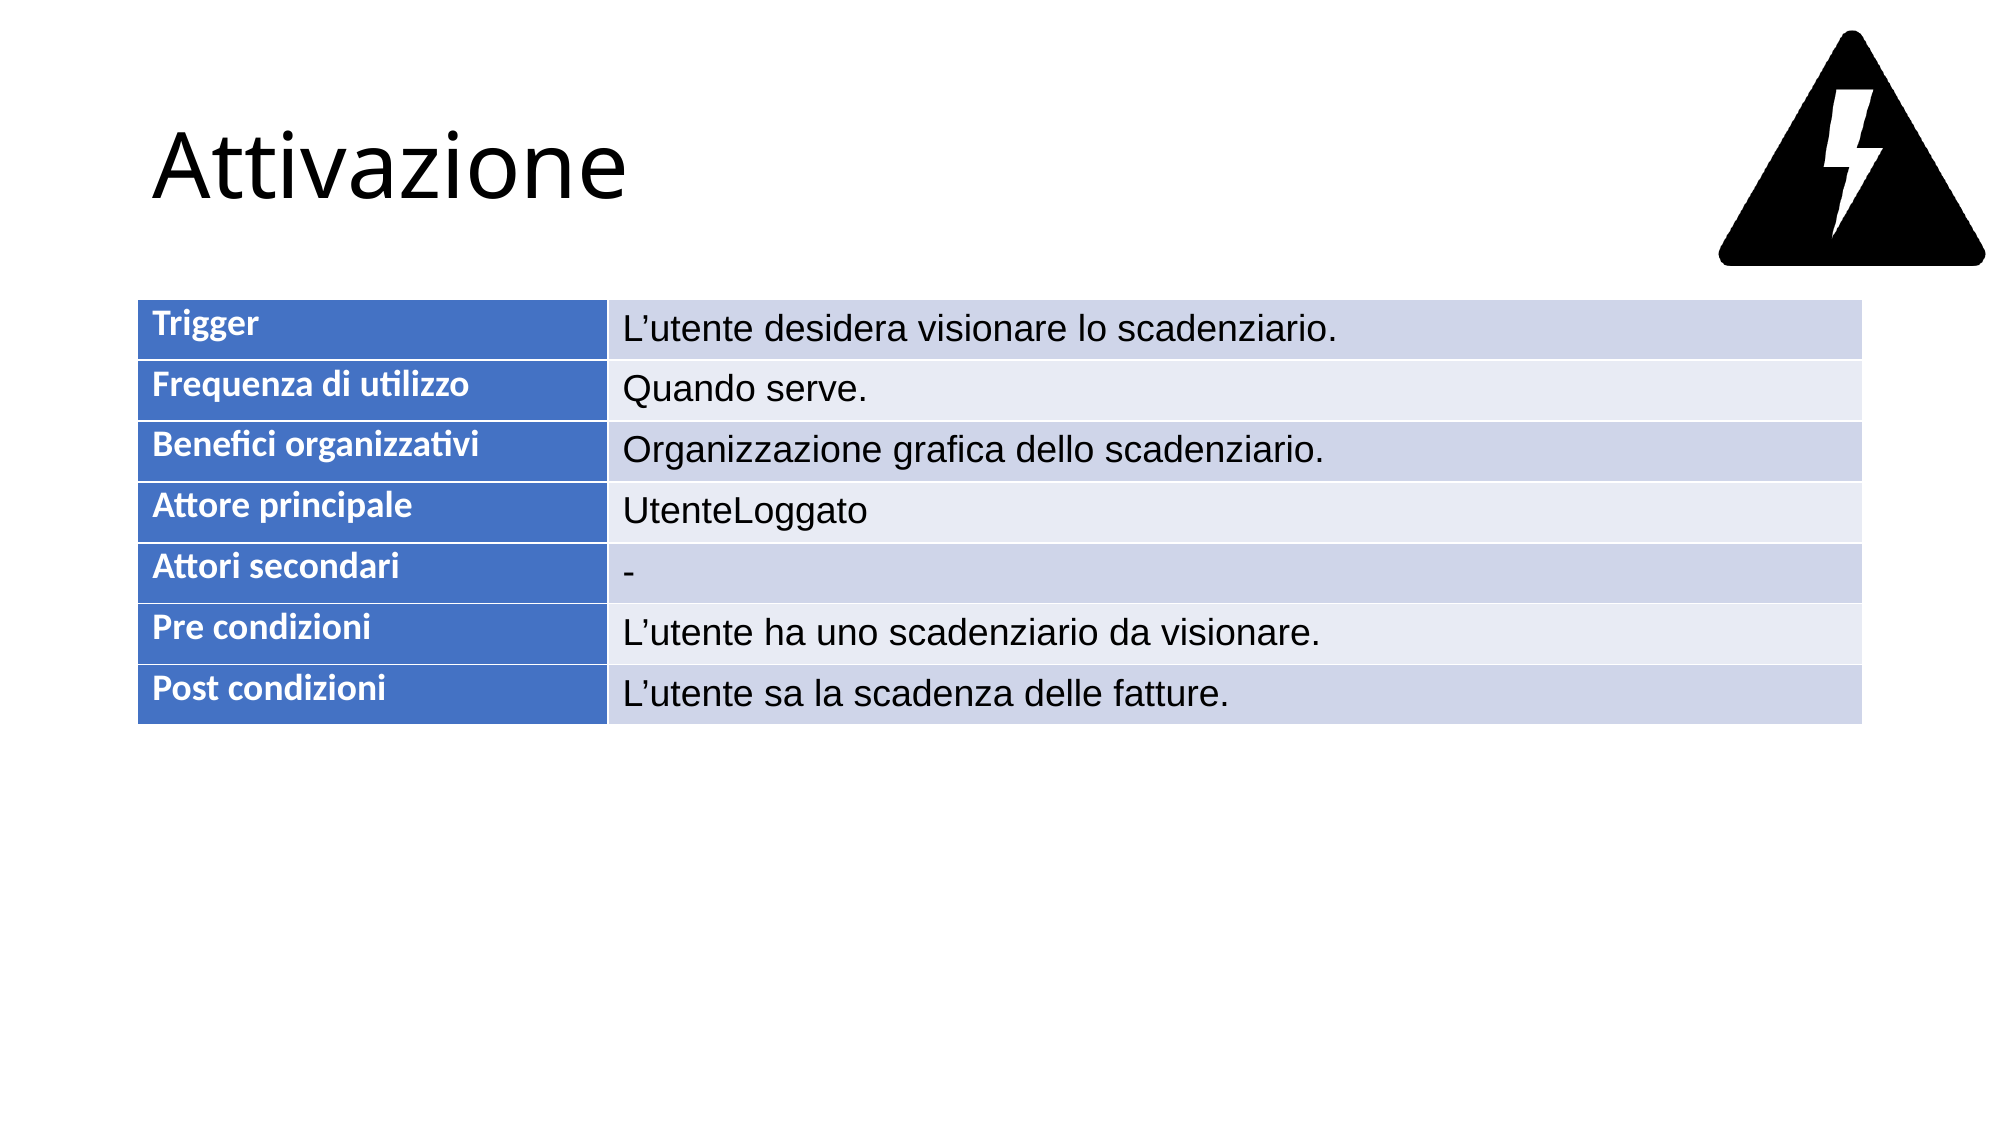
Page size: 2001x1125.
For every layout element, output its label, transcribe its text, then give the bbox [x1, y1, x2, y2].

table_cell Frequenza di utilizzo [138, 361, 607, 420]
table_cell Pre condizioni [138, 604, 607, 664]
table_cell Quando serve. [609, 361, 1862, 420]
table_cell L’utente ha uno scadenziario da visionare. [609, 604, 1862, 664]
table_cell - [609, 544, 1862, 603]
table_cell UtenteLoggato [609, 483, 1862, 542]
picture [1703, 0, 2000, 297]
title Attivazione [137, 59, 1703, 278]
table_cell Post condizioni [138, 665, 607, 724]
table_header L’utente desidera visionare lo scadenziario. [609, 300, 1862, 359]
table_cell Attore principale [138, 483, 607, 542]
table_header Trigger [138, 300, 607, 359]
table_cell Benefici organizzativi [138, 422, 607, 481]
table_cell Organizzazione grafica dello scadenziario. [609, 422, 1862, 481]
table_cell Attori secondari [138, 544, 607, 603]
table_cell L’utente sa la scadenza delle fatture. [609, 665, 1862, 724]
